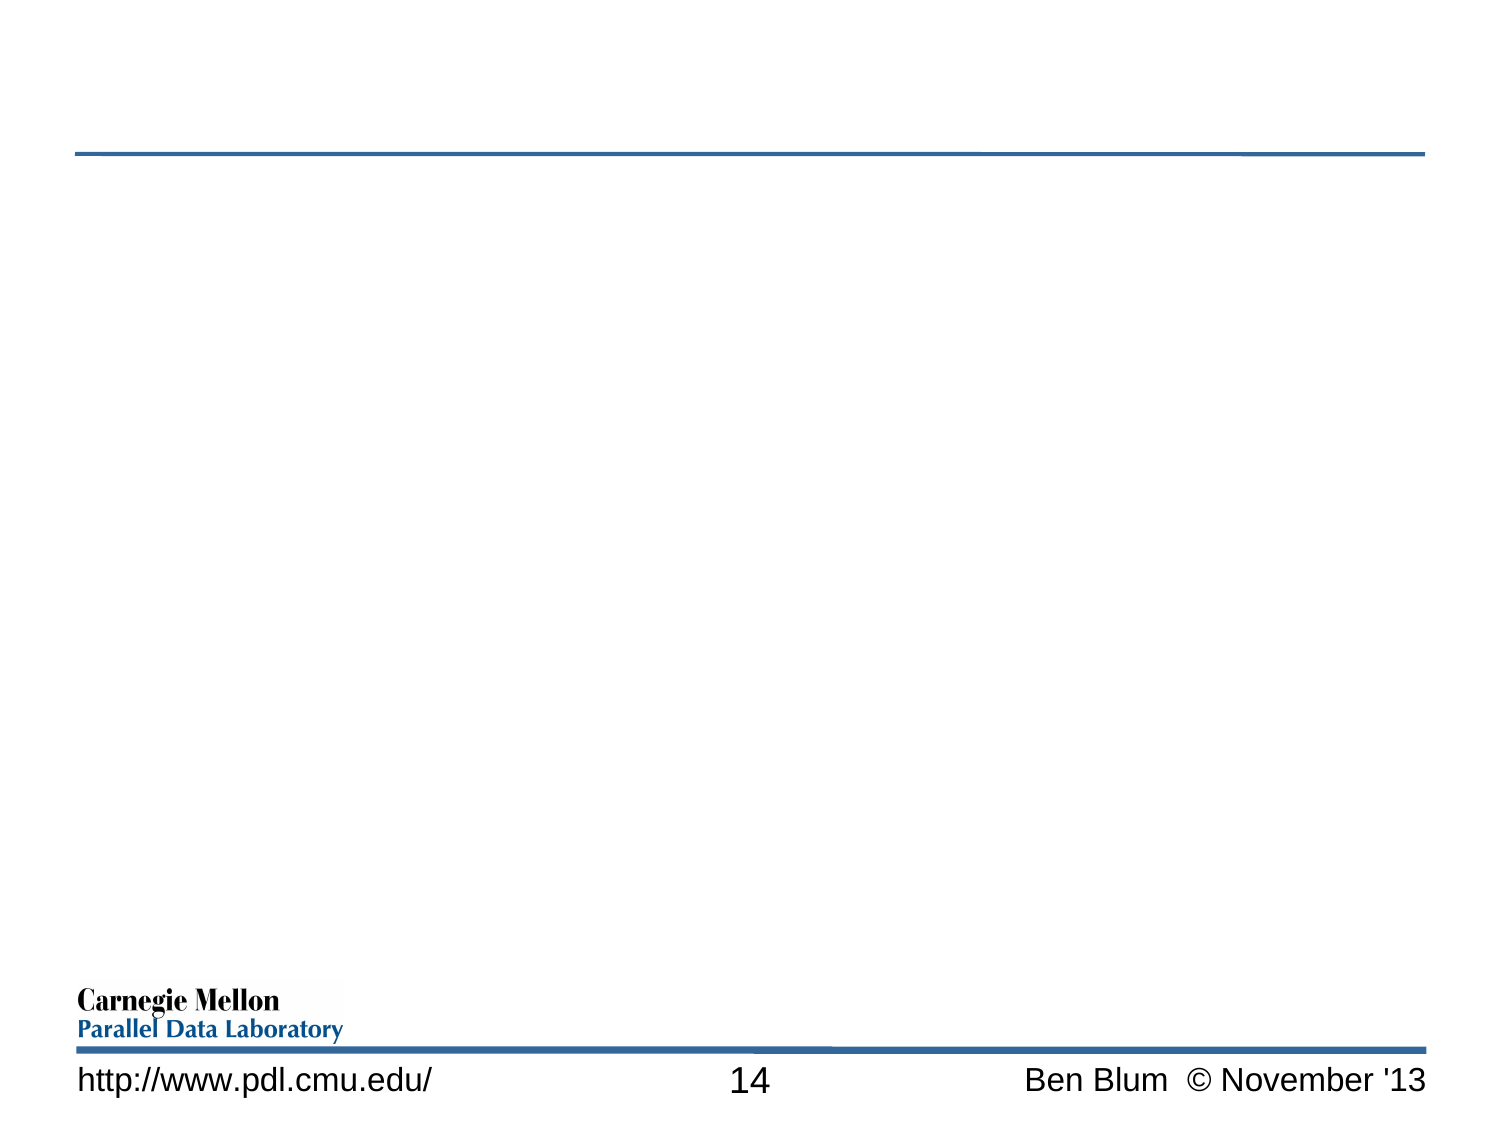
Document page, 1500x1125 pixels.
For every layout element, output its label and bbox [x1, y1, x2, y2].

picture [77, 979, 343, 1044]
